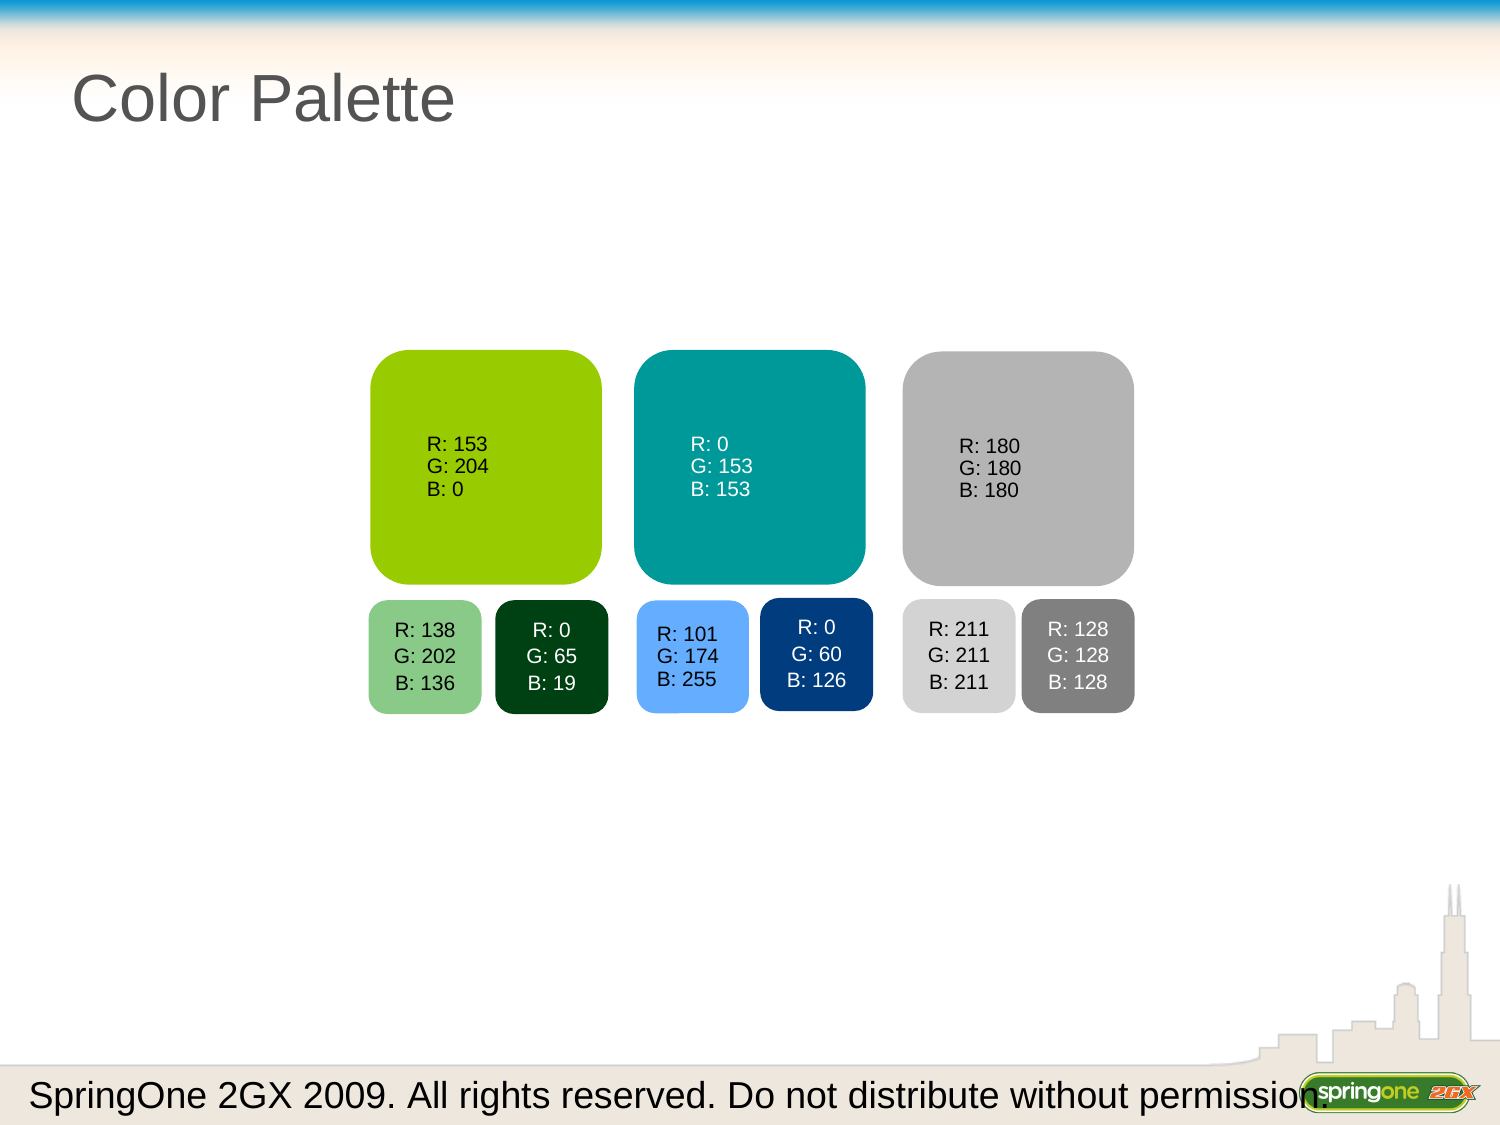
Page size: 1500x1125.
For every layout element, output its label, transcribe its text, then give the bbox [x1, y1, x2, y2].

picture [34, 1102, 48, 1106]
text_box R: 101 G: 174 B: 255 [636, 600, 749, 714]
title Color Palette [56, 13, 1438, 176]
text_box R: 180 G: 180 B: 180 [902, 351, 1135, 587]
text_box R: 128 G: 128 B: 128 [1021, 599, 1135, 714]
text_box SpringOne 2GX 2009. All rights reserved. Do not distribute without permission. [13, 1063, 1500, 1102]
picture [144, 1102, 158, 1106]
text_box R: 0 G: 65 B: 19 [495, 600, 609, 715]
text_box R: 0 G: 153 B: 153 [634, 349, 866, 585]
text_box R: 0 G: 60 B: 126 [760, 597, 874, 712]
text_box R: 153 G: 204 B: 0 [370, 349, 602, 585]
text_box R: 138 G: 202 B: 136 [368, 600, 482, 715]
text_box R: 211 G: 211 B: 211 [902, 599, 1016, 714]
picture [0, 3, 1500, 1125]
